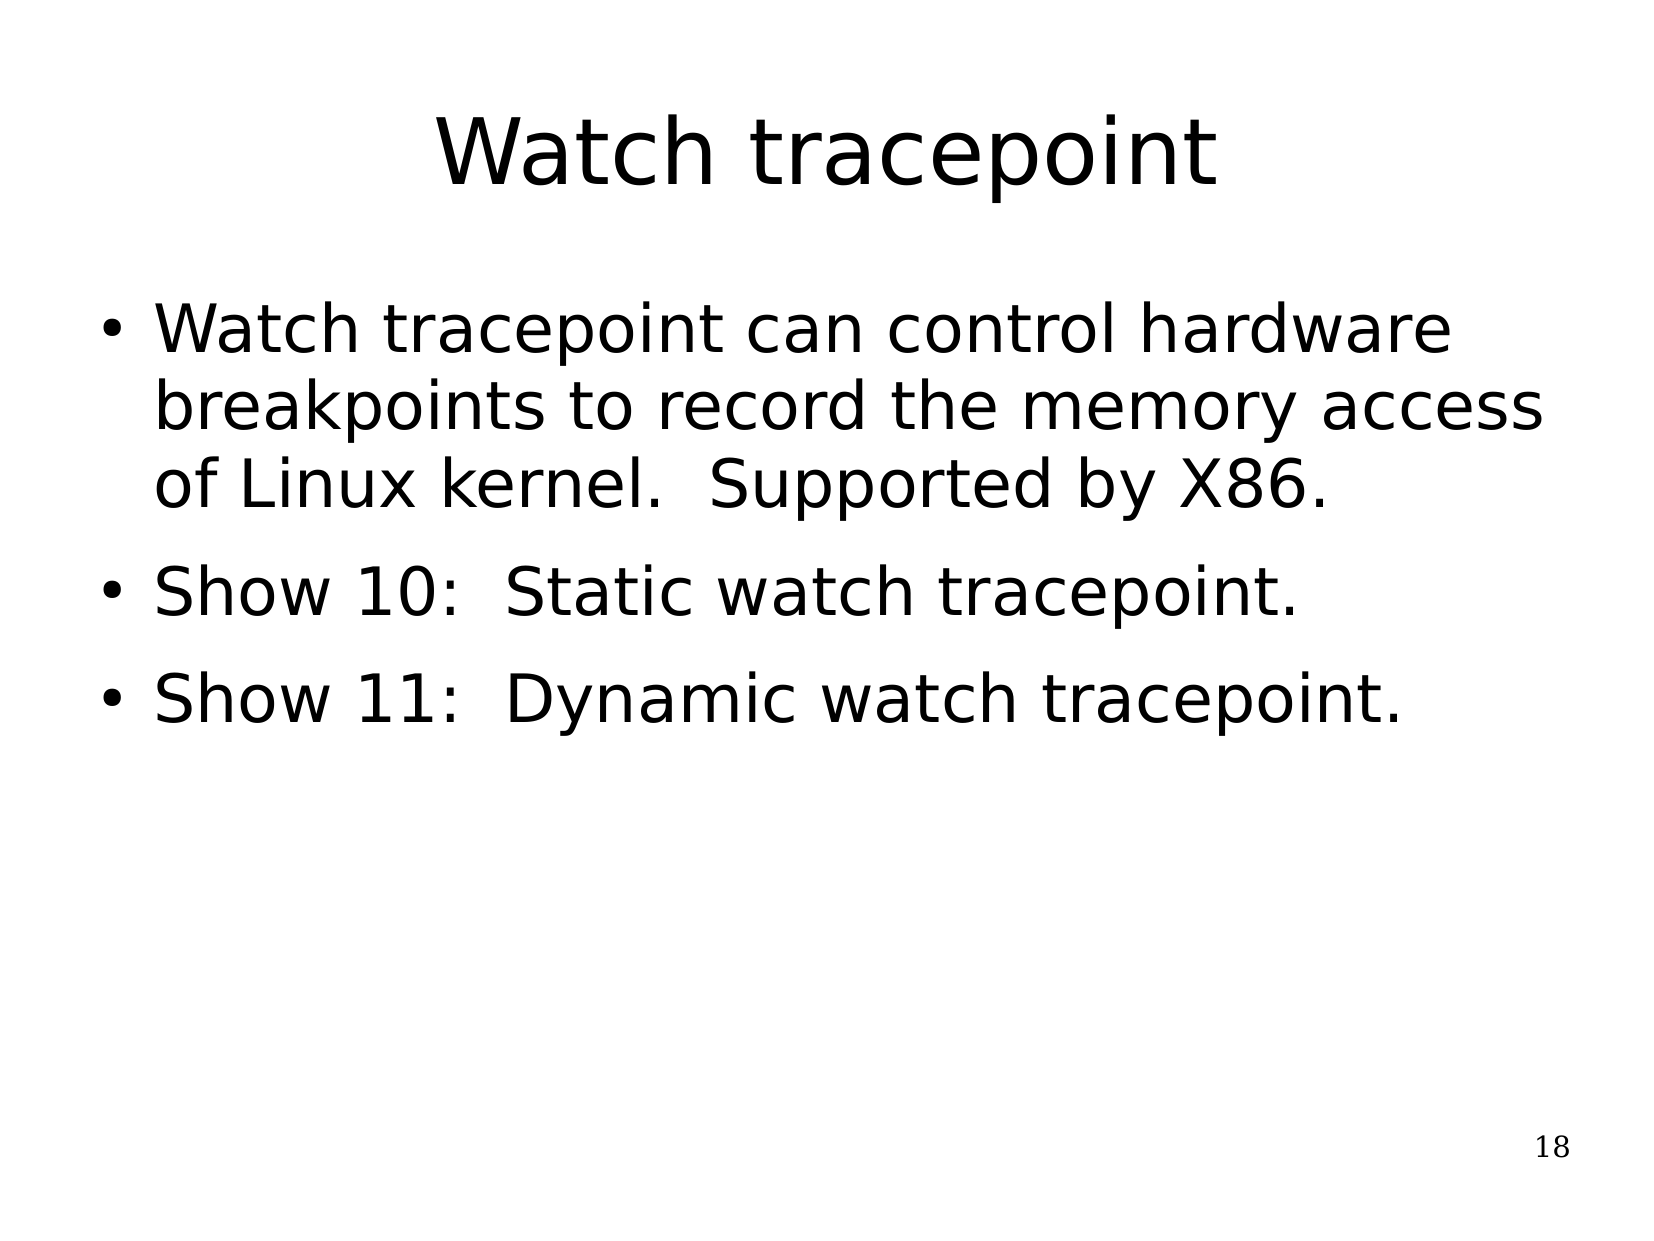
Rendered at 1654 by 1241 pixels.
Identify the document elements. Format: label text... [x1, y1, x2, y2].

title Watch tracepoint [82, 49, 1571, 257]
list Watch tracepoint can control hardware breakpoints to record the memory access of Linux kernel. Supported by X86. Show 10: Static watch tracepoint. Show 11: Dynamic watch tracepoint. [82, 290, 1571, 1010]
